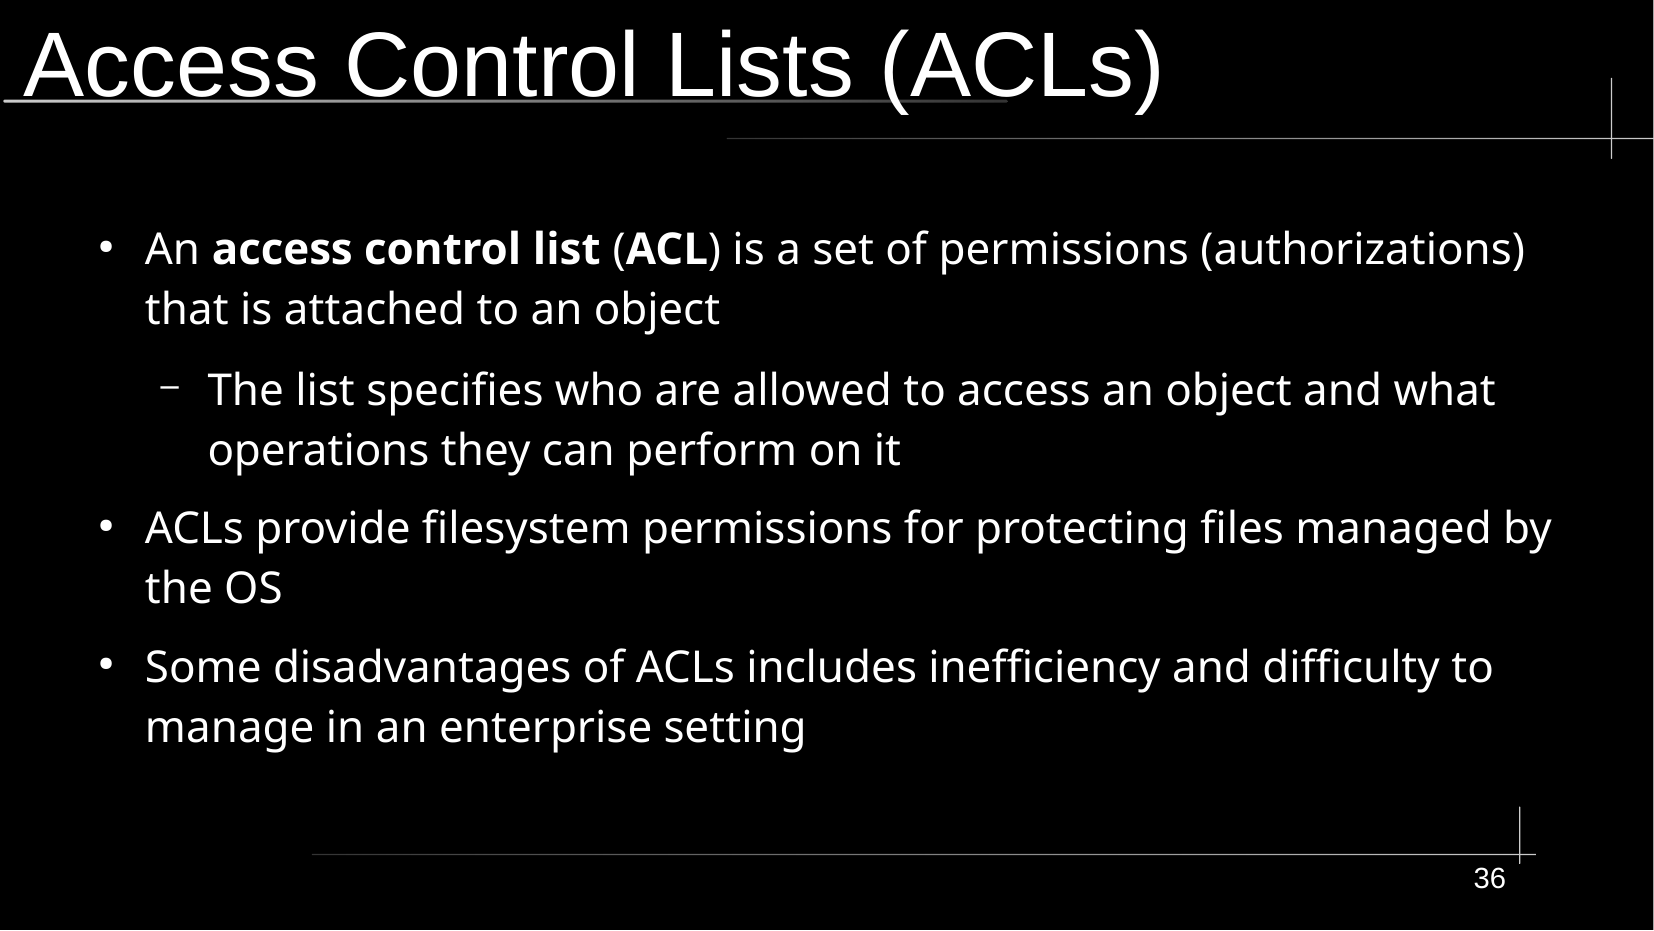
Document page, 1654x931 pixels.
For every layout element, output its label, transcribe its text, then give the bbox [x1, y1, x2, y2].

title Access Control Lists (ACLs) [23, 11, 1589, 119]
list An access control list (ACL) is a set of permissions (authorizations) that is attached to an object The list specifies who are allowed to access an object and what operations they can perform on it ACLs provide filesystem permissions for protecting files managed by the OS Some disadvantages of ACLs includes inefficiency and difficulty to manage in an enterprise setting [82, 217, 1571, 758]
